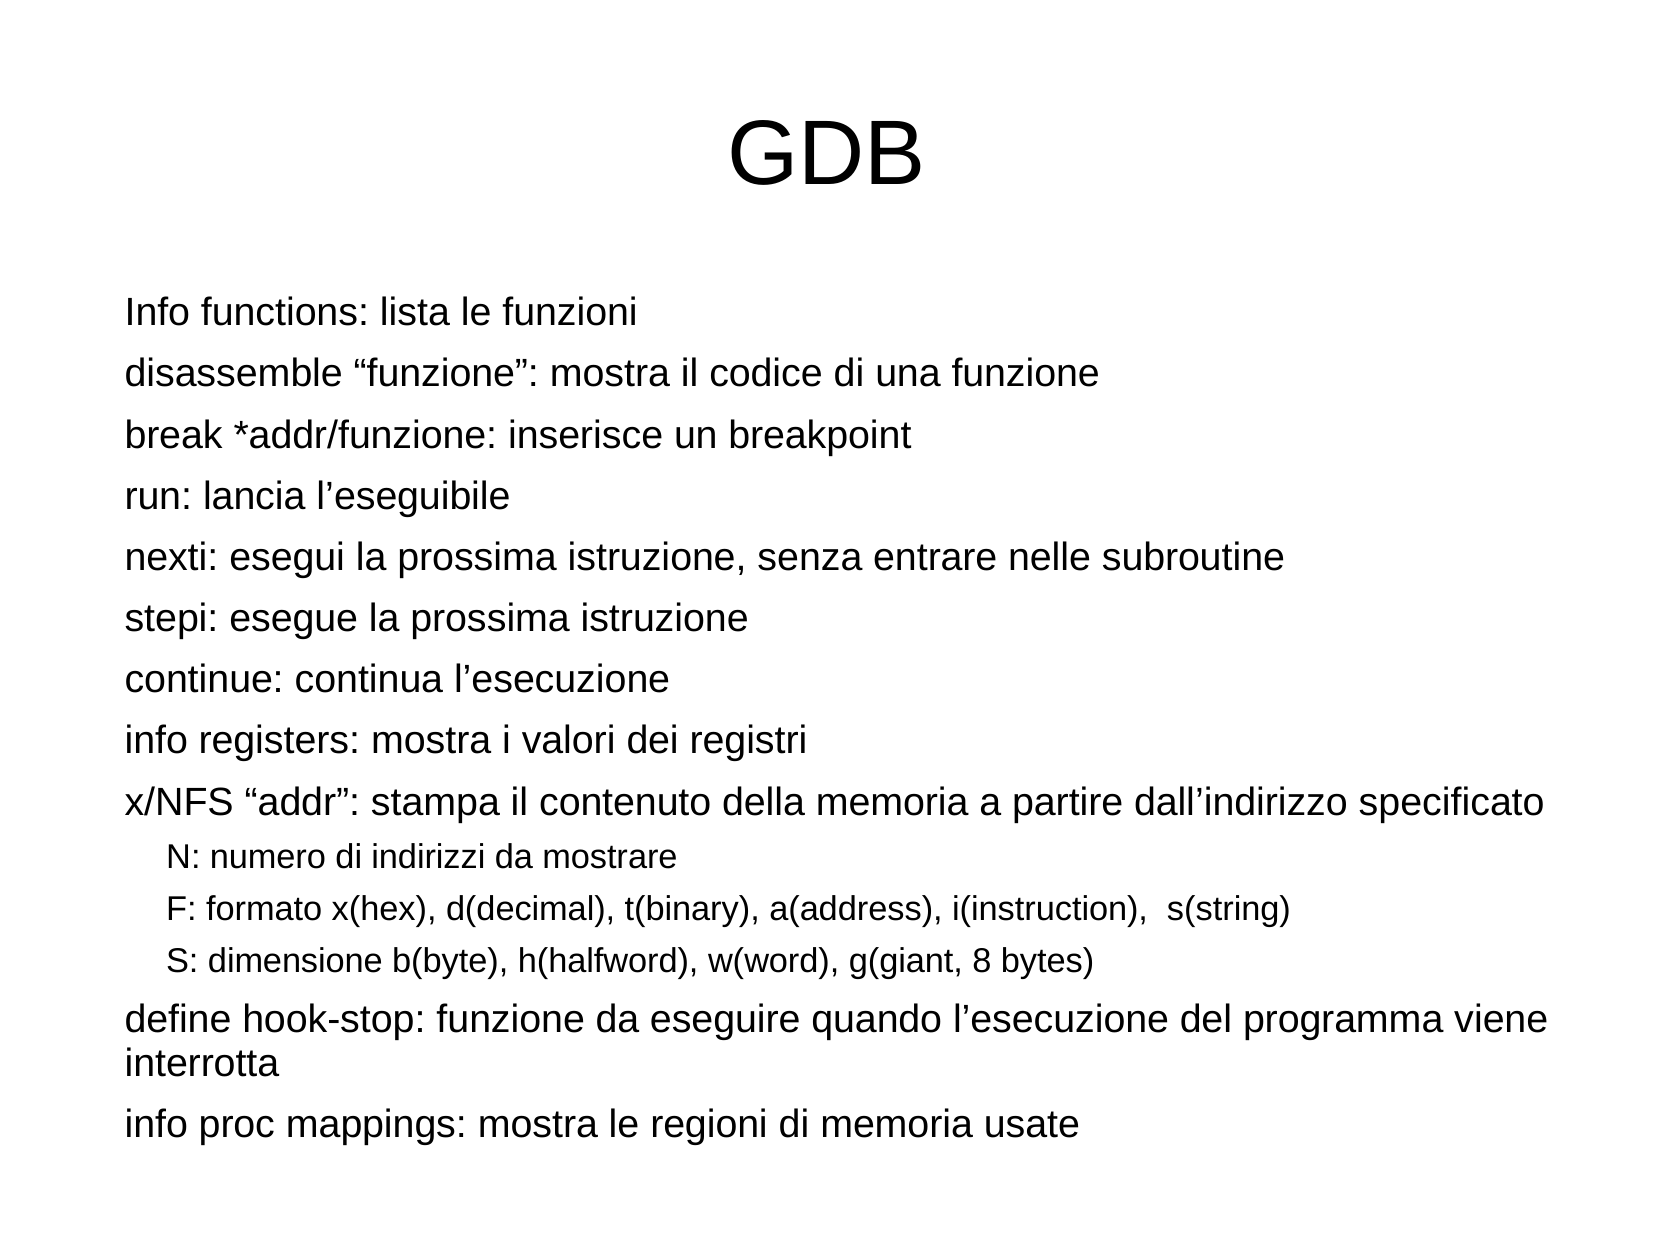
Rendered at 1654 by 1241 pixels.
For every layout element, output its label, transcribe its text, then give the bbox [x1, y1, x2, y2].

title GDB [82, 49, 1571, 257]
list Info functions: lista le funzioni disassemble “funzione”: mostra il codice di una funzione break *addr/funzione: inserisce un breakpoint run: lancia l’eseguibile nexti: esegui la prossima istruzione, senza entrare nelle subroutine stepi: esegue la prossima istruzione continue: continua l’esecuzione info registers: mostra i valori dei registri x/NFS “addr”: stampa il contenuto della memoria a partire dall’indirizzo specificato N: numero di indirizzi da mostrare F: formato x(hex), d(decimal), t(binary), a(address), i(instruction), s(string) S: dimensione b(byte), h(halfword), w(word), g(giant, 8 bytes) define hook-stop: funzione da eseguire quando l’esecuzione del programma viene interrotta info proc mappings: mostra le regioni di memoria usate [82, 290, 1571, 1193]
